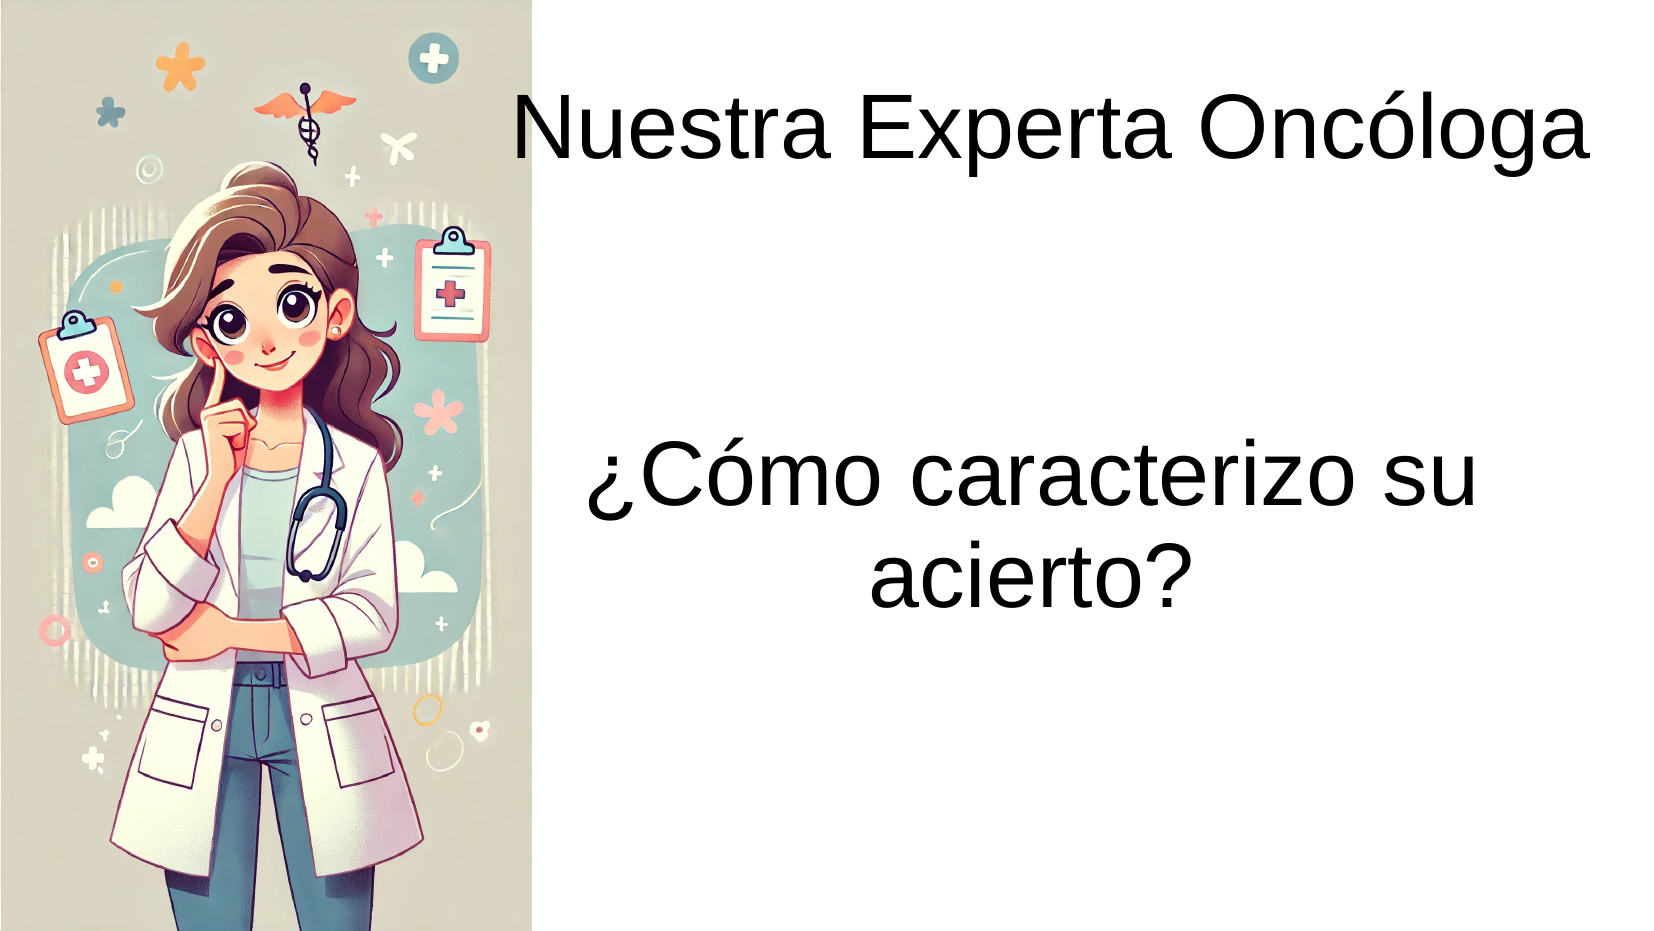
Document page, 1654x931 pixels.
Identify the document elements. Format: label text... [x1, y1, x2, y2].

title ¿Cómo caracterizo su acierto? [532, 409, 1534, 641]
title Nuestra Experta Oncóloga [307, 48, 1654, 205]
picture [0, 0, 532, 931]
